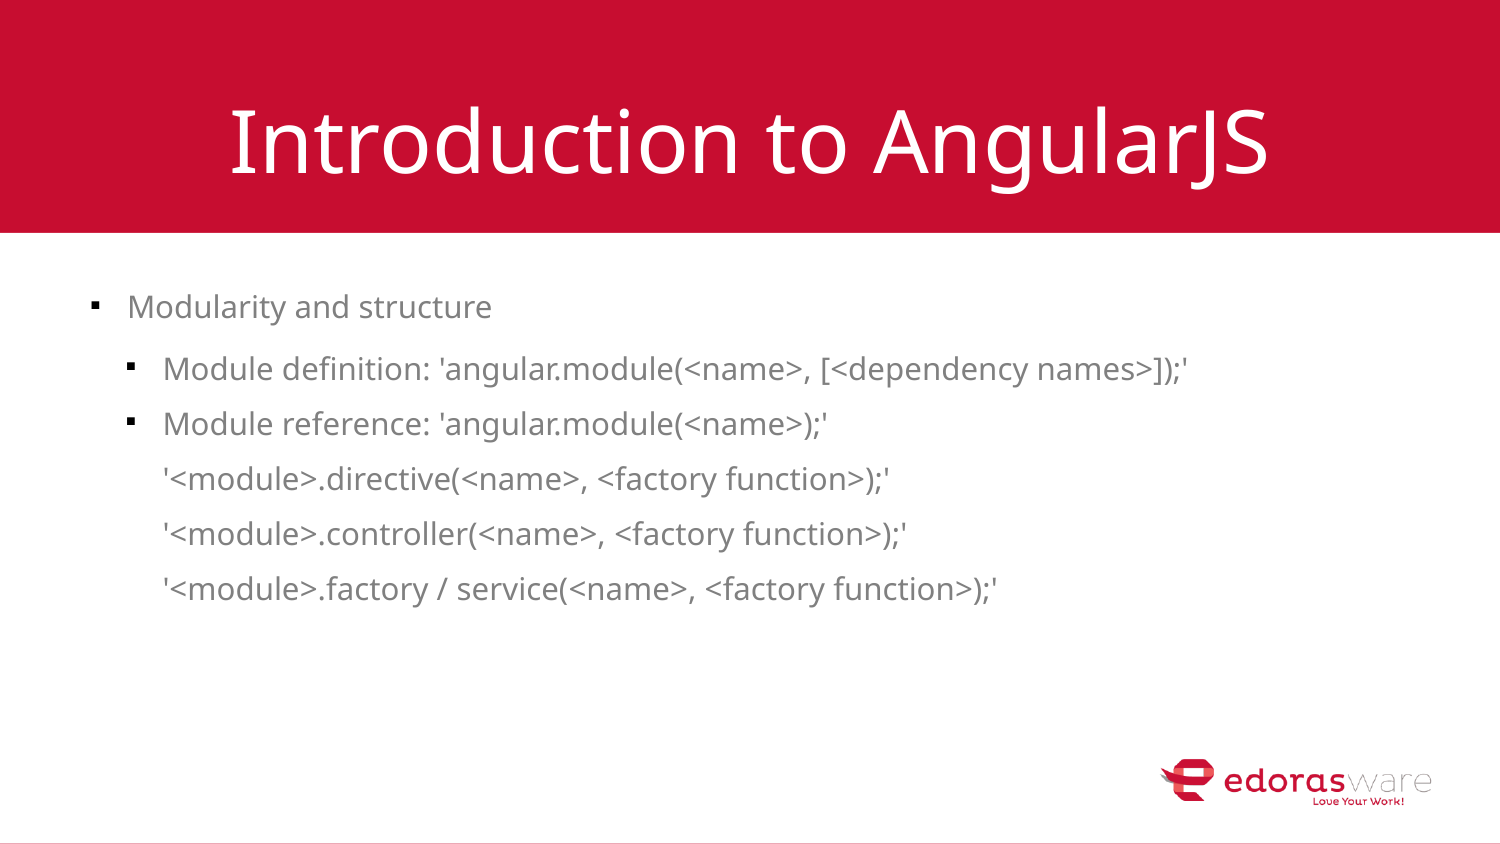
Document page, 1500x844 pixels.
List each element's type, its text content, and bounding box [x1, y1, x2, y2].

list Modularity and structure Module definition: 'angular.module(<name>, [<dependency names>]);' Module reference: 'angular.module(<name>);' '<module>.directive(<name>, <factory function>);' '<module>.controller(<name>, <factory function>);' '<module>.factory / service(<name>, <factory function>);' [41, 280, 1459, 741]
picture [1151, 748, 1436, 815]
title Introduction to AngularJS [75, 45, 1425, 233]
